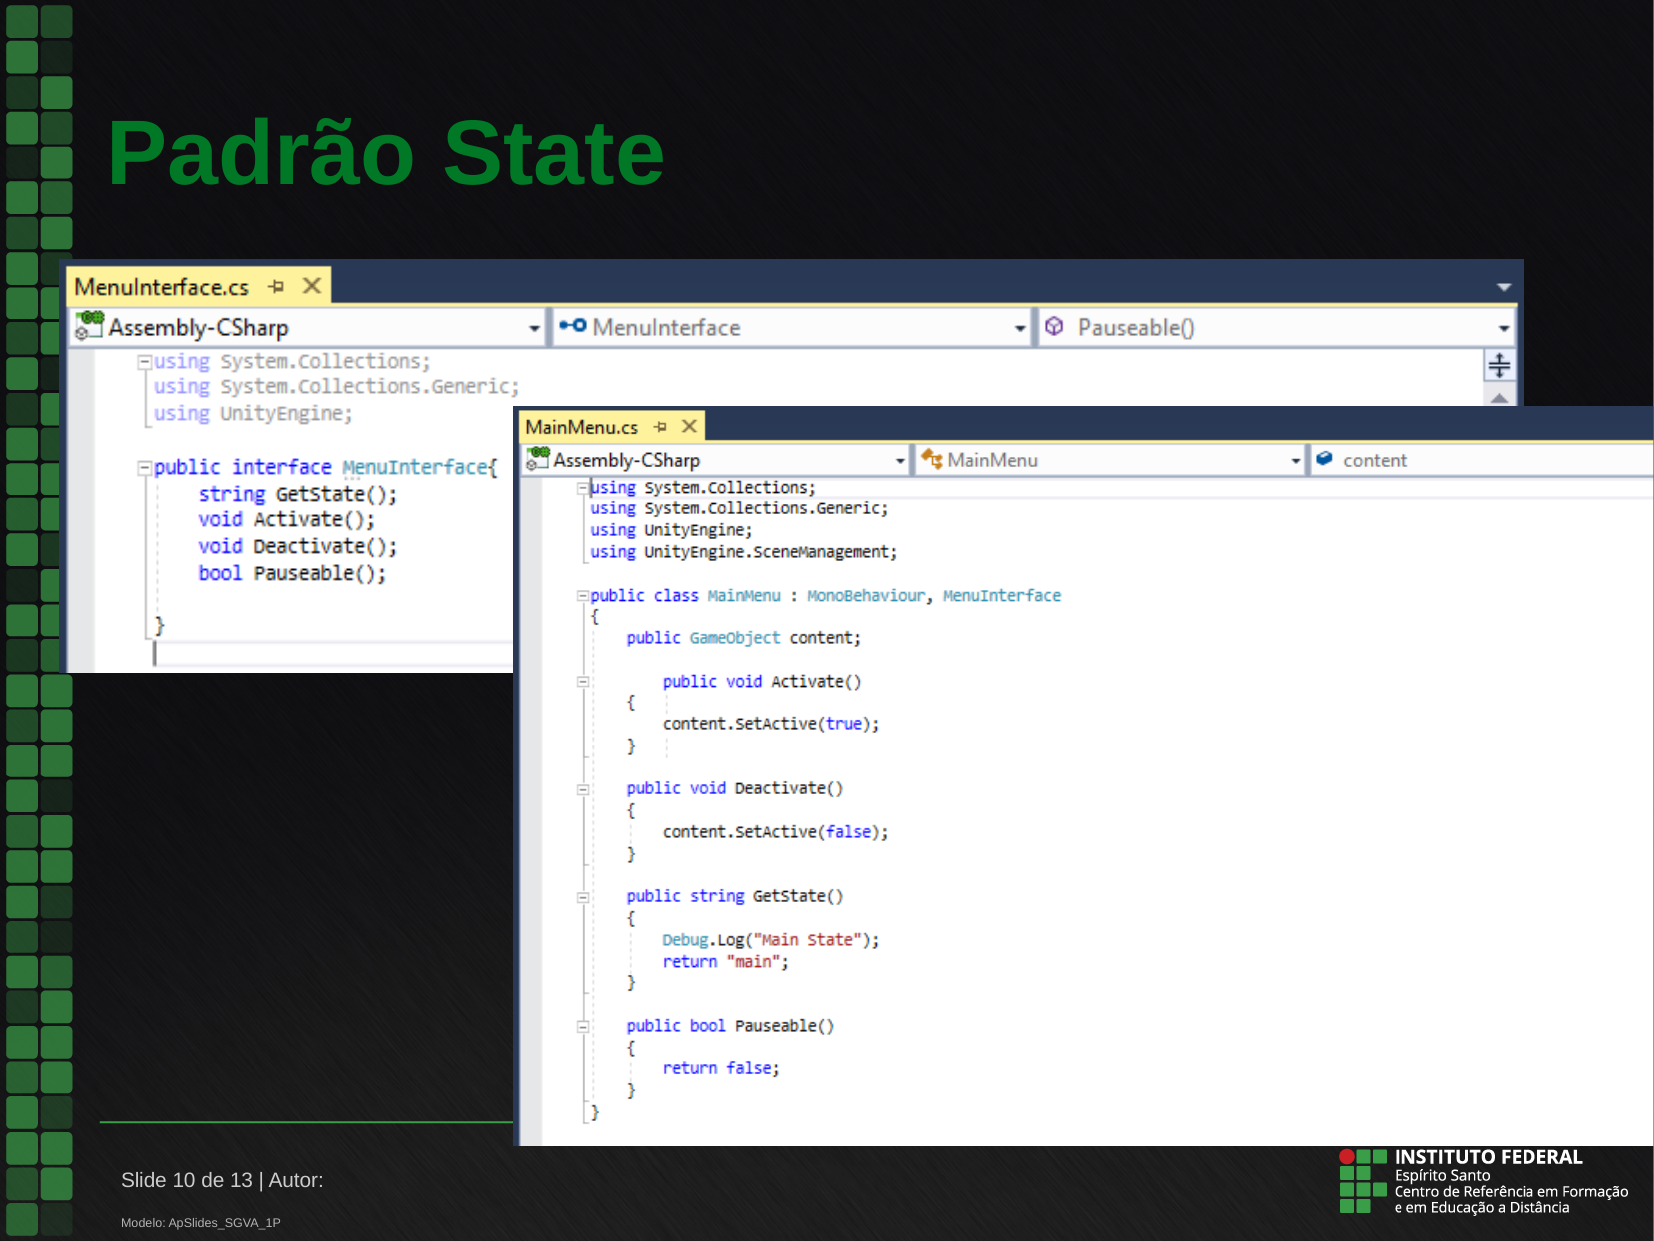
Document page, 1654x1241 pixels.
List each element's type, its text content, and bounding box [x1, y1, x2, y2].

title Padrão State [106, 49, 1571, 257]
picture [0, 0, 1654, 1241]
